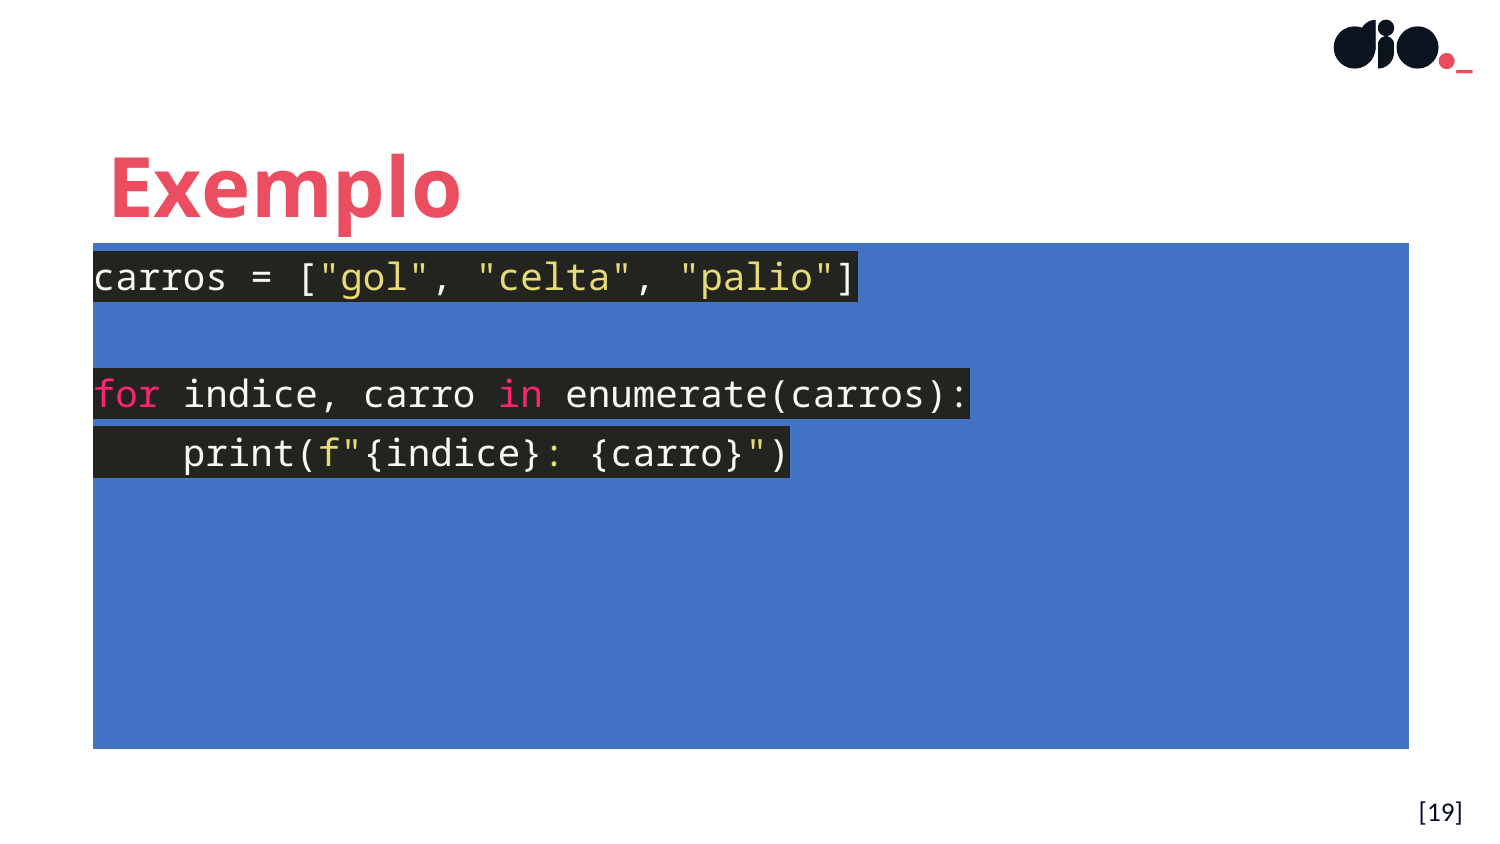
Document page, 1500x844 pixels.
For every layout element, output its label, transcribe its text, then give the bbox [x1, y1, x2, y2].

text_box Exemplo [92, 104, 1408, 243]
text_box [] [1403, 779, 1494, 844]
table_header carros = ["gol", "celta", "palio"] for indice, carro in enumerate(carros): print(f"{indice}: {carro}") [93, 243, 1409, 749]
